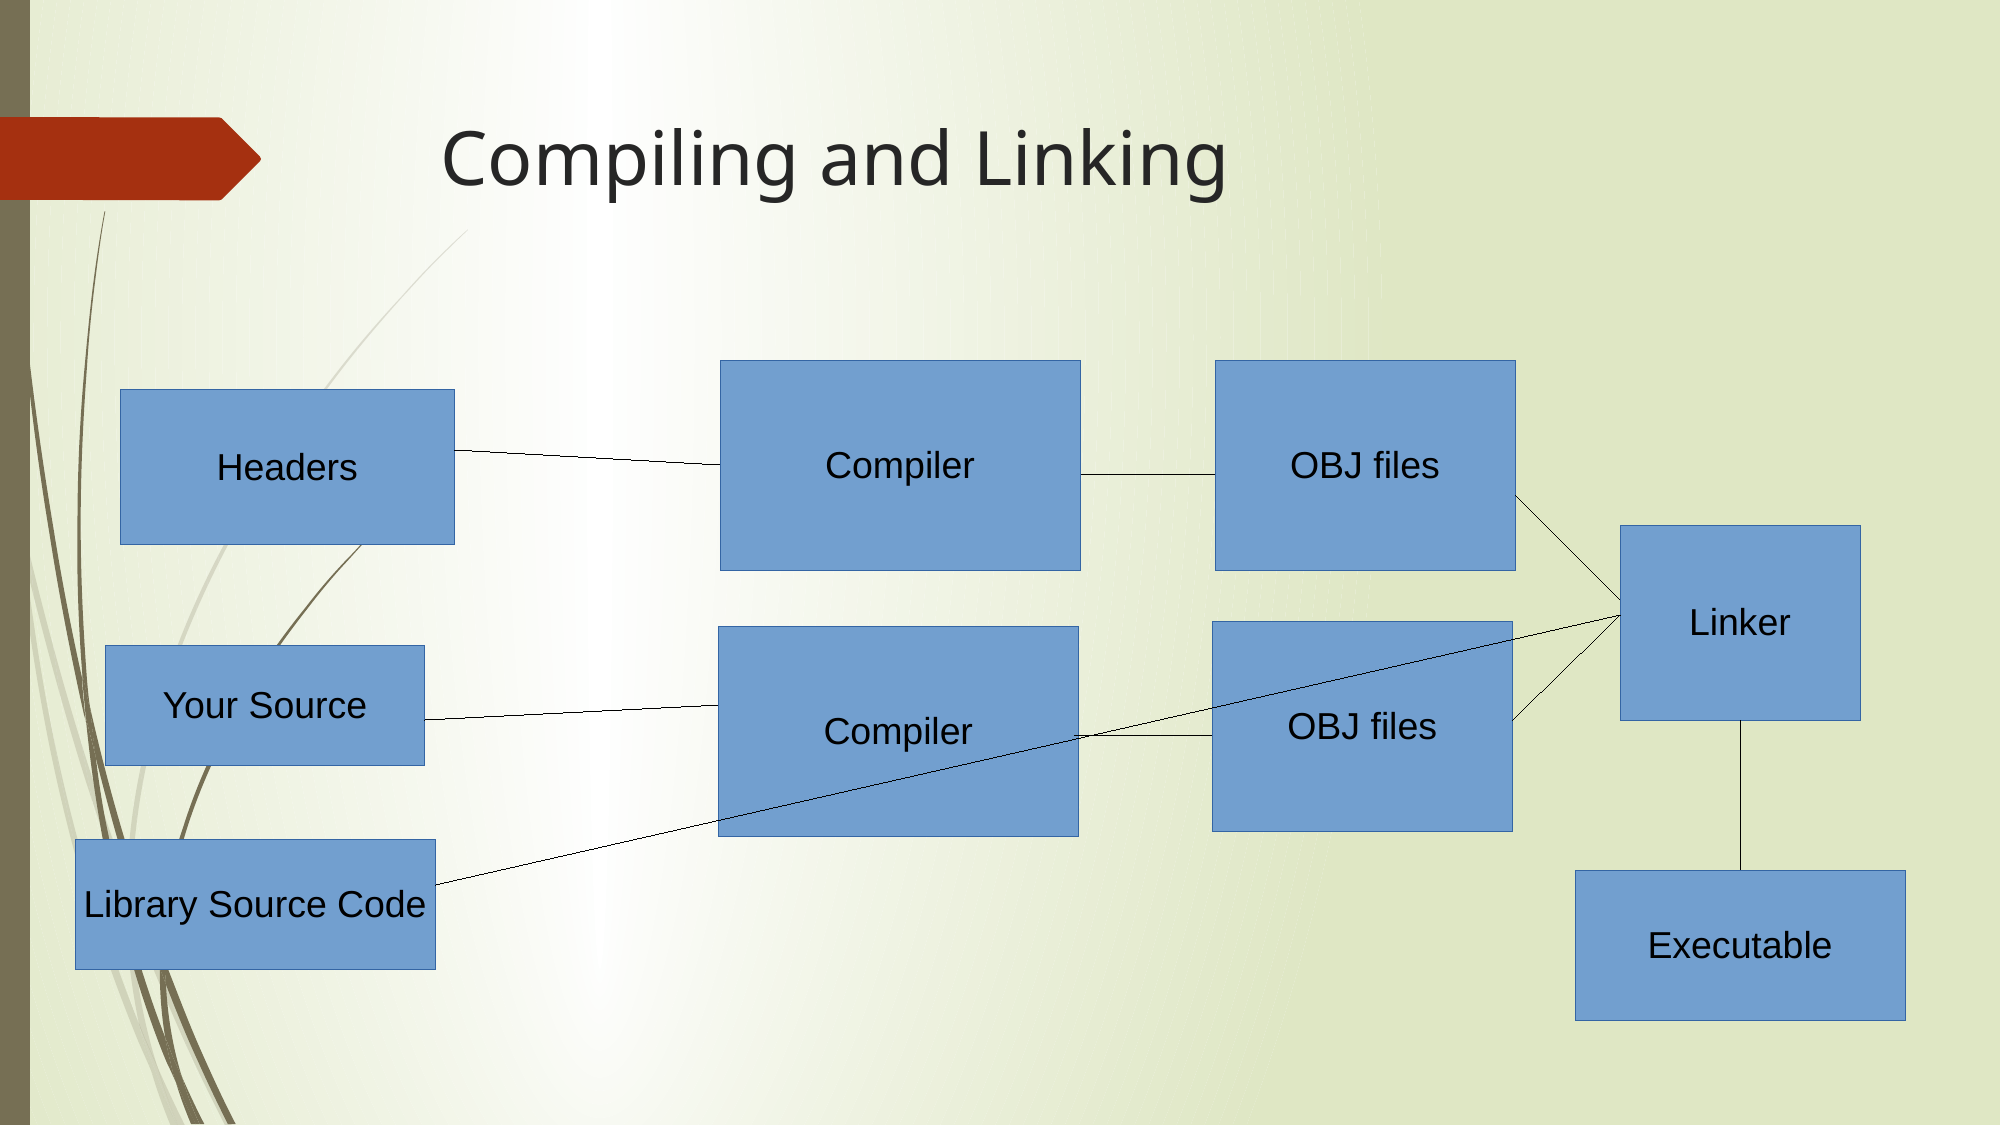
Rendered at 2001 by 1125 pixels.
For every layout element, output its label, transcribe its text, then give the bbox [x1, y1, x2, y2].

text_box Linker [1620, 525, 1861, 721]
text_box OBJ files [1215, 360, 1516, 571]
text_box OBJ files [1212, 621, 1513, 832]
text_box Headers [120, 389, 455, 545]
text_box Your Source [105, 645, 425, 766]
text_box Library Source Code [75, 839, 436, 970]
title Compiling and Linking [425, 102, 1888, 313]
text_box Compiler [718, 626, 1079, 837]
text_box Executable [1575, 870, 1906, 1021]
text_box Compiler [720, 360, 1081, 571]
